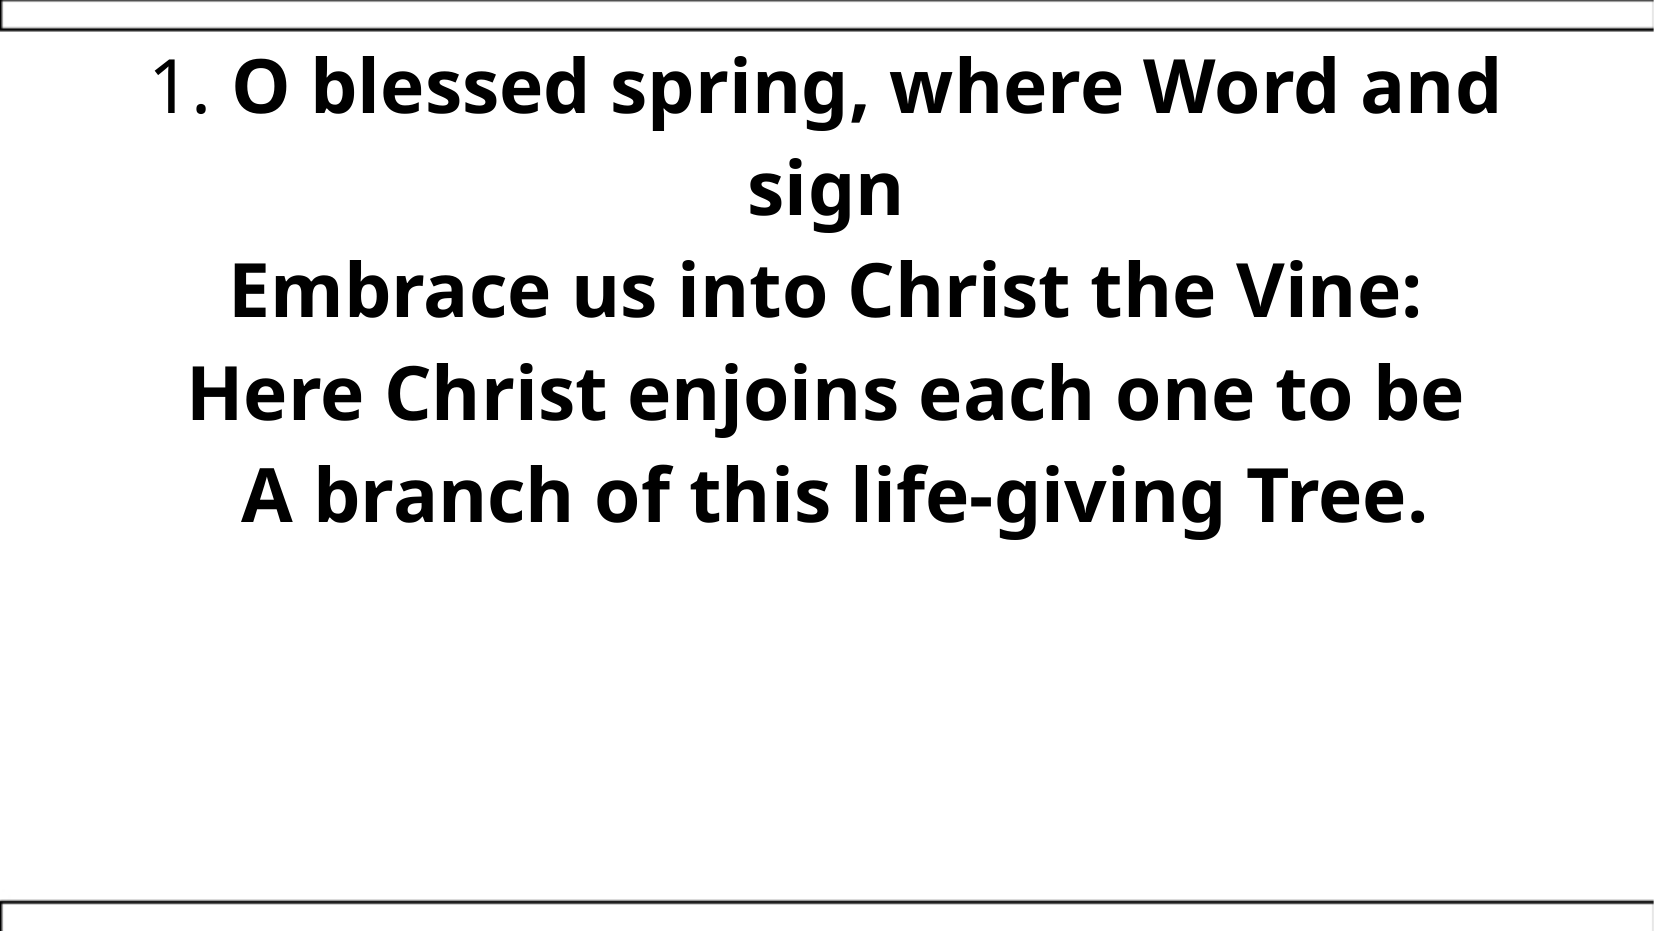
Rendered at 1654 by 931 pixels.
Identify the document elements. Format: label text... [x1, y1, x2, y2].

picture [0, 0, 1654, 931]
text_box 1. O blessed spring, where Word and sign Embrace us into Christ the Vine: Here Christ enjoins each one to be A branch of this life-giving Tree. [76, 25, 1577, 446]
